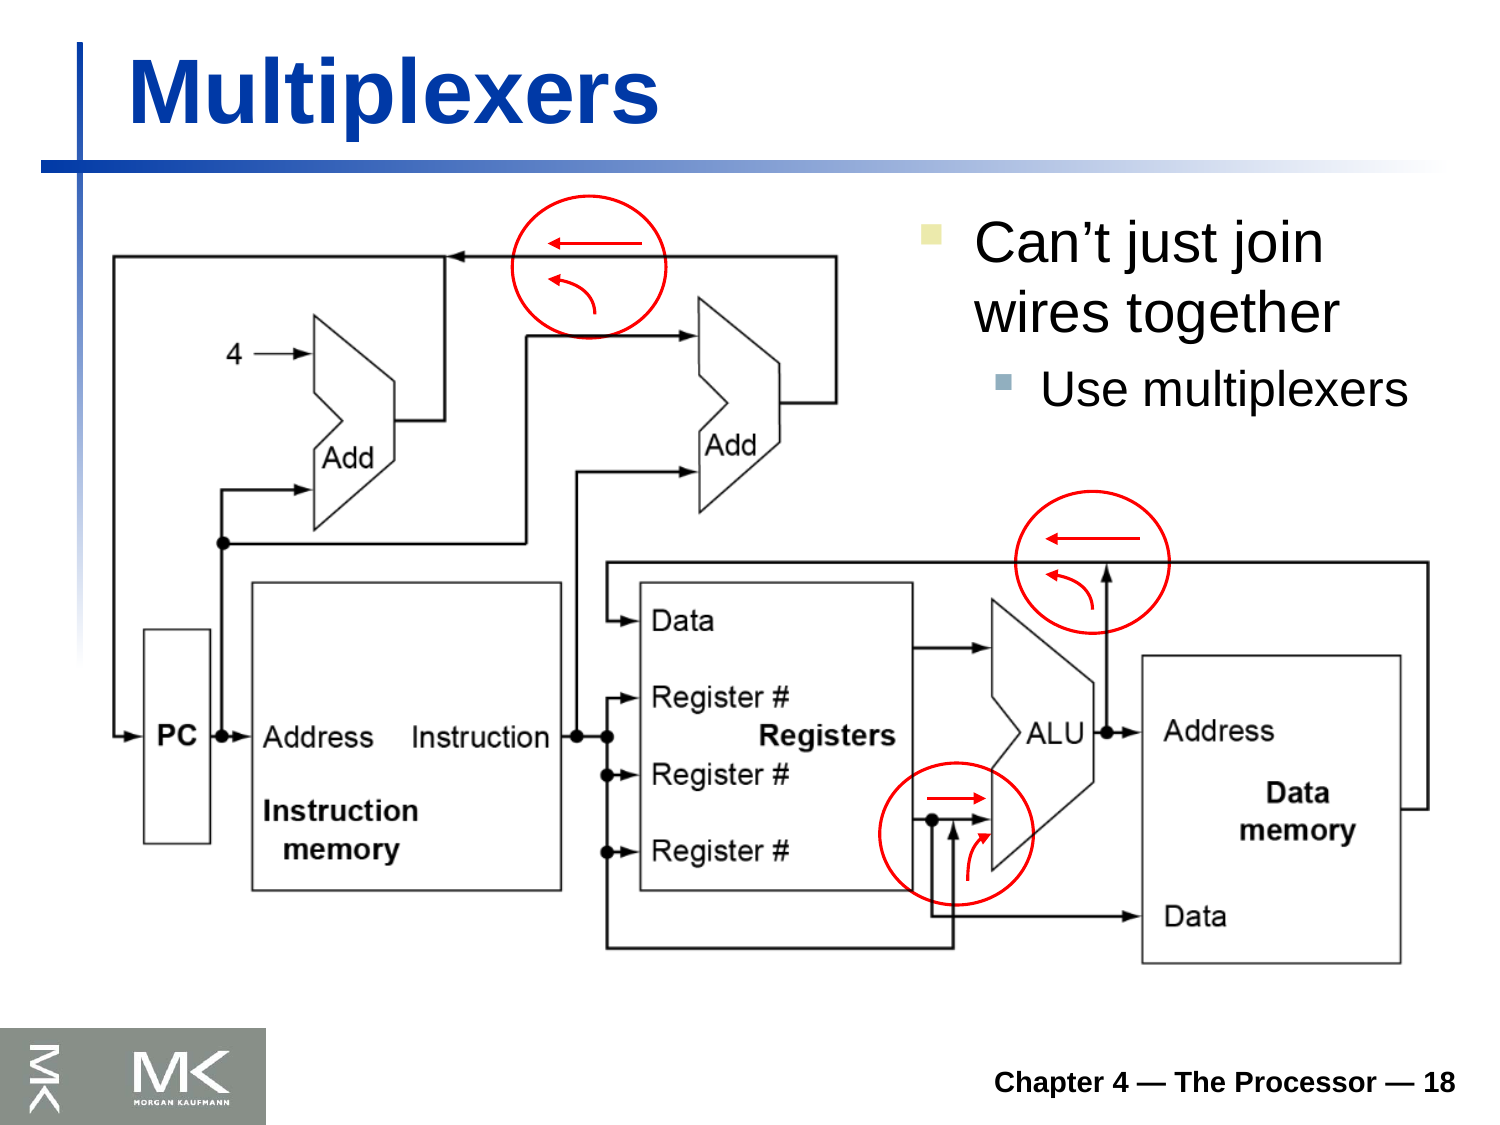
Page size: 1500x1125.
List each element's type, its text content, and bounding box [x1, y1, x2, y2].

title Multiplexers [112, 23, 1468, 149]
text_box Can’t just join wires together Use multiplexers [903, 196, 1483, 433]
picture [112, 250, 1430, 965]
text_box Chapter 4 — The Processor — <number> [277, 1046, 1471, 1106]
picture [0, 1028, 266, 1125]
